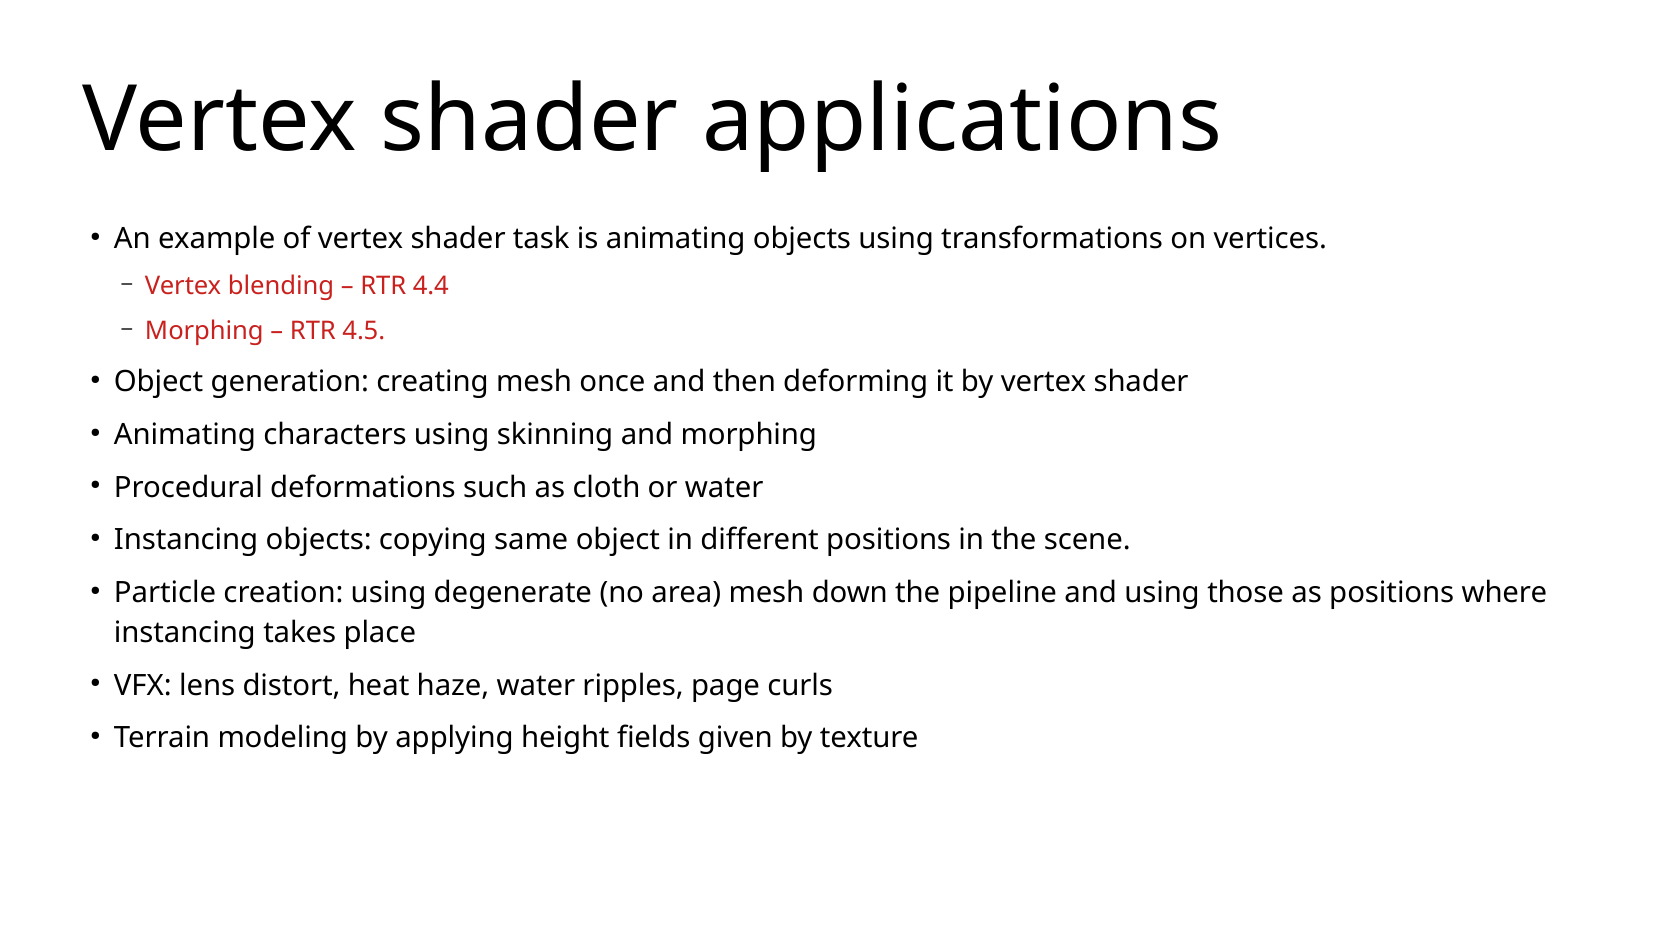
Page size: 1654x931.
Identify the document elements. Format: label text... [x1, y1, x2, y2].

list An example of vertex shader task is animating objects using transformations on vertices. Vertex blending – RTR 4.4 Morphing – RTR 4.5. Object generation: creating mesh once and then deforming it by vertex shader Animating characters using skinning and morphing Procedural deformations such as cloth or water Instancing objects: copying same object in different positions in the scene. Particle creation: using degenerate (no area) mesh down the pipeline and using those as positions where instancing takes place VFX: lens distort, heat haze, water ripples, page curls Terrain modeling by applying height fields given by texture [82, 217, 1571, 758]
title Vertex shader applications [82, 37, 1571, 193]
